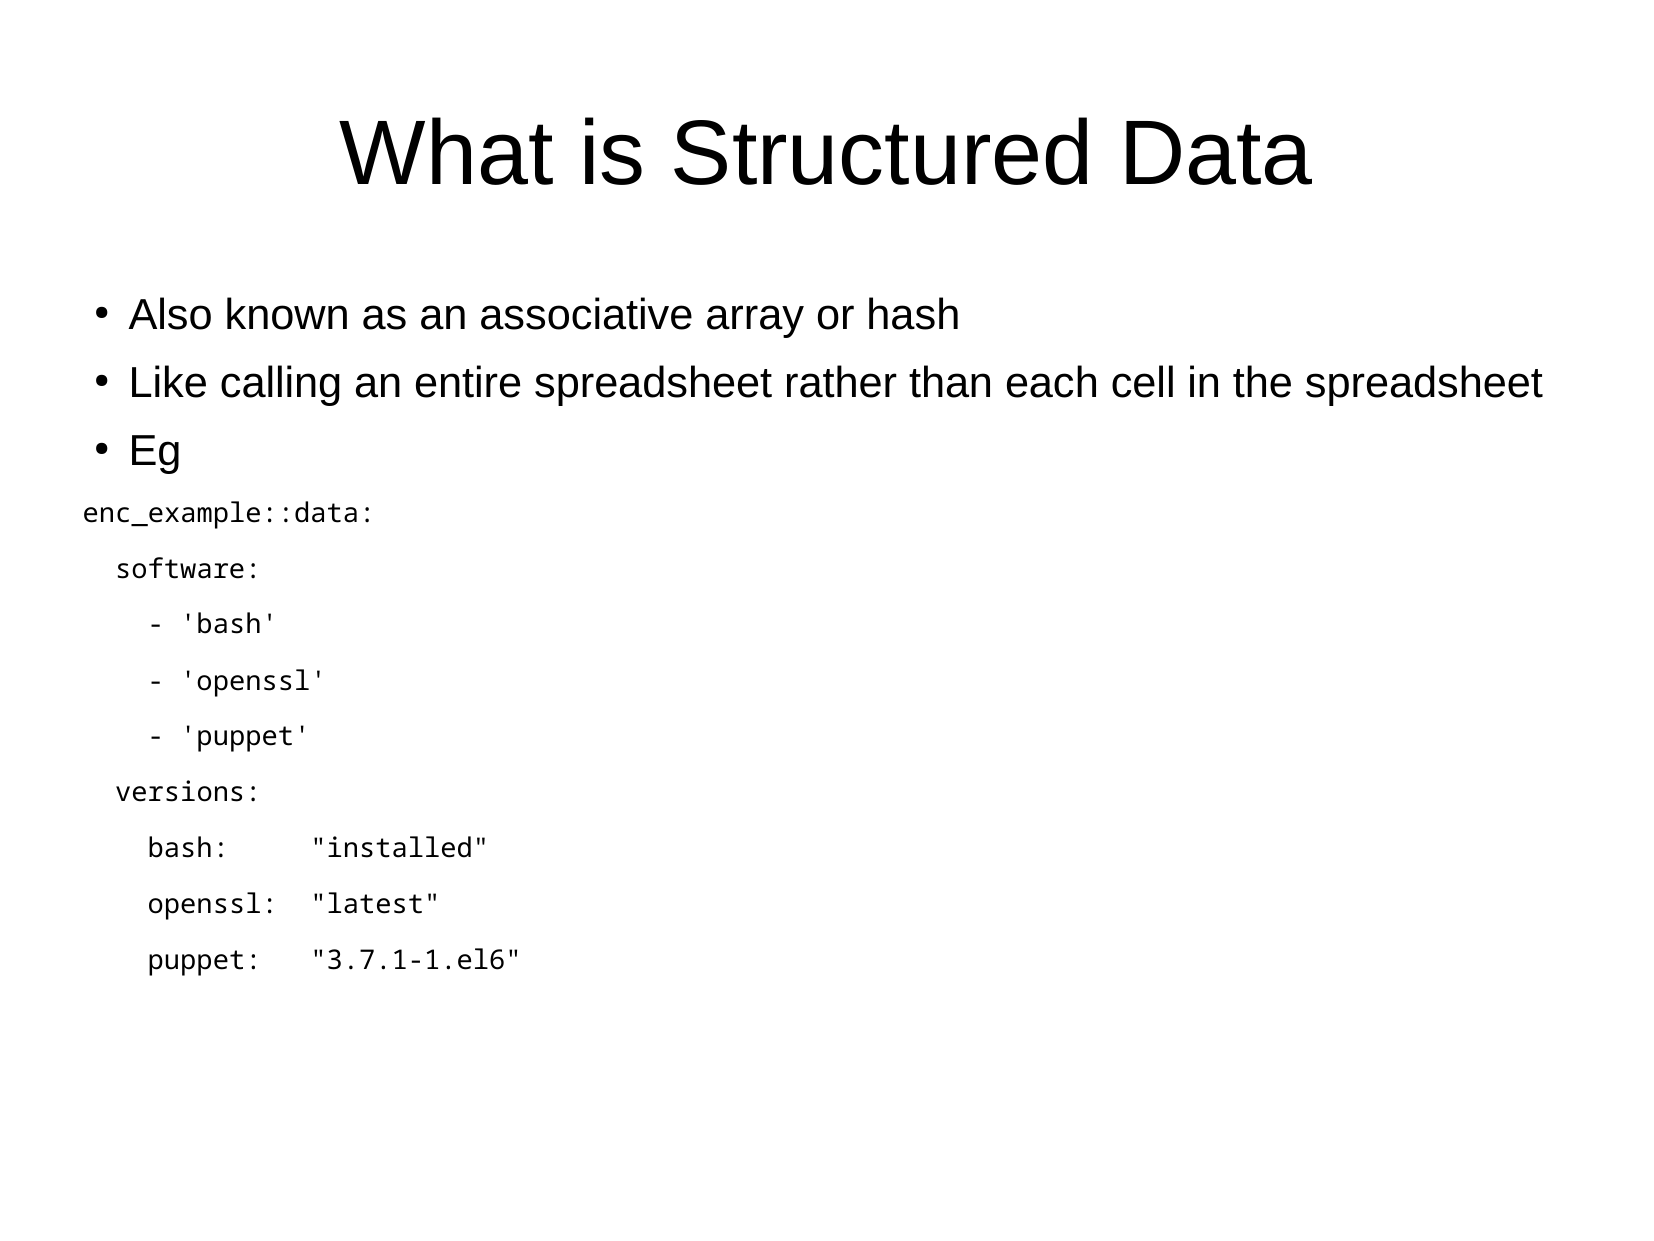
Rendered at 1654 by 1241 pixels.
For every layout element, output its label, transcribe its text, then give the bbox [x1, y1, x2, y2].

list Also known as an associative array or hash Like calling an entire spreadsheet rather than each cell in the spreadsheet Eg enc_example::data: software: - 'bash' - 'openssl' - 'puppet' versions: bash: "installed" openssl: "latest" puppet: "3.7.1-1.el6" [82, 290, 1571, 1010]
title What is Structured Data [82, 49, 1571, 257]
